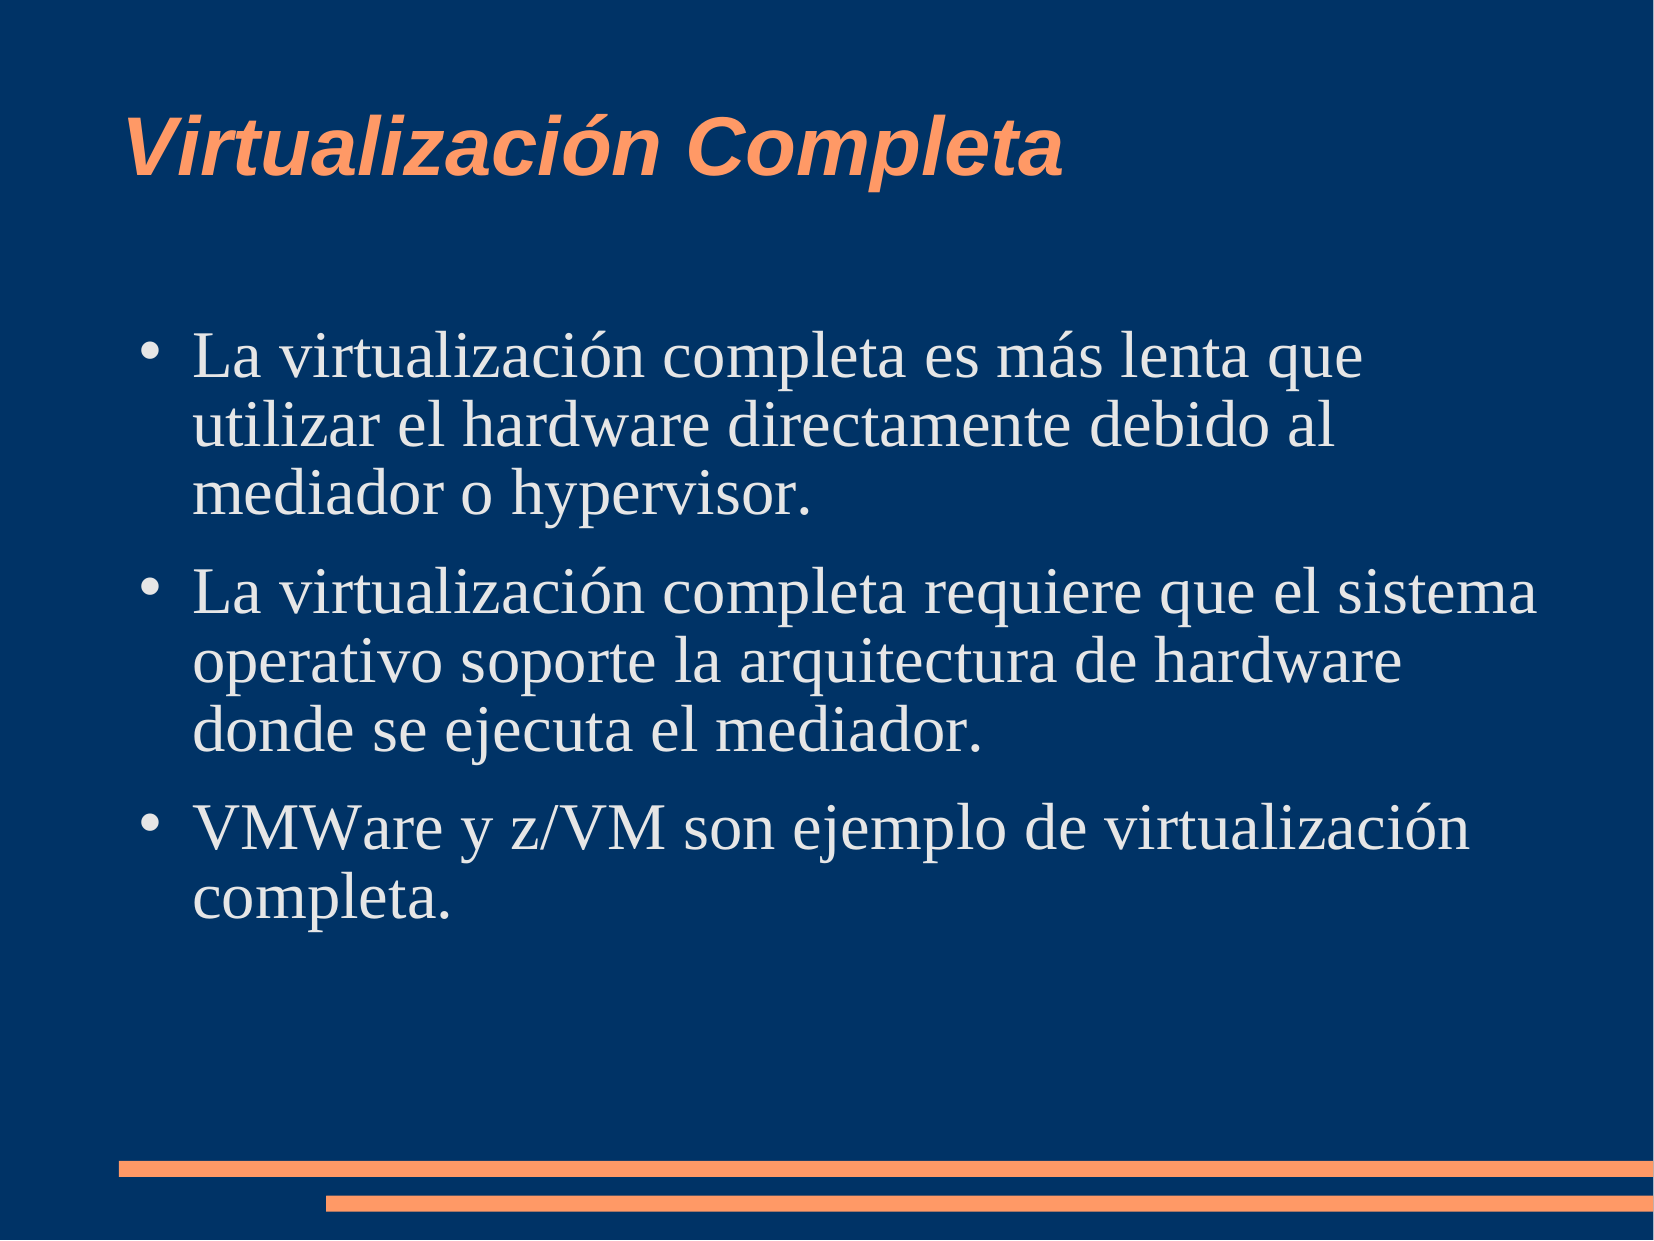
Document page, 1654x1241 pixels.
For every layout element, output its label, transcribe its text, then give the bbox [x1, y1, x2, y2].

title Virtualización Completa [121, 53, 1534, 246]
list La virtualización completa es más lenta que utilizar el hardware directamente debido al mediador o hypervisor. La virtualización completa requiere que el sistema operativo soporte la arquitectura de hardware donde se ejecuta el mediador. VMWare y z/VM son ejemplo de virtualización completa. [121, 322, 1561, 1118]
